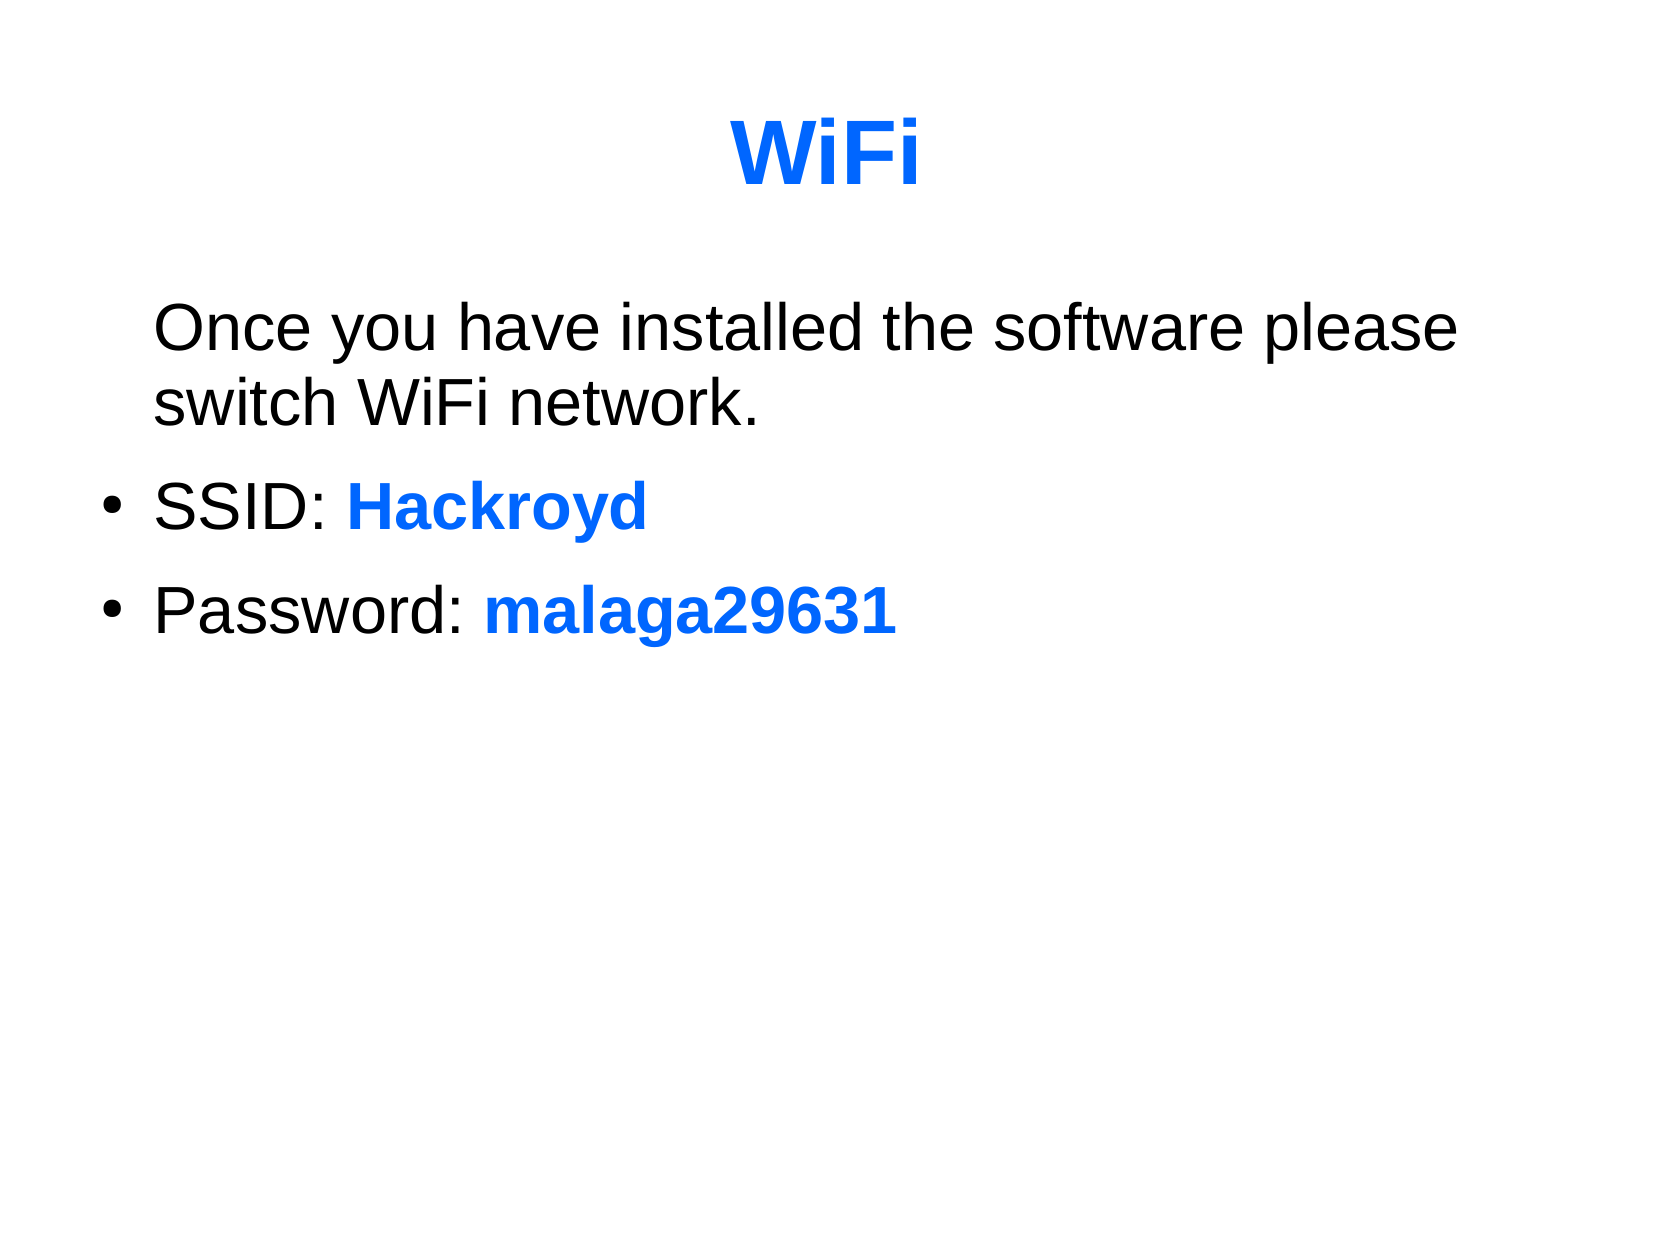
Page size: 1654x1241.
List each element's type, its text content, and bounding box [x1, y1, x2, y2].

list Once you have installed the software please switch WiFi network. SSID: Hackroyd Password: malaga29631 [82, 290, 1571, 1010]
title WiFi [82, 49, 1571, 257]
